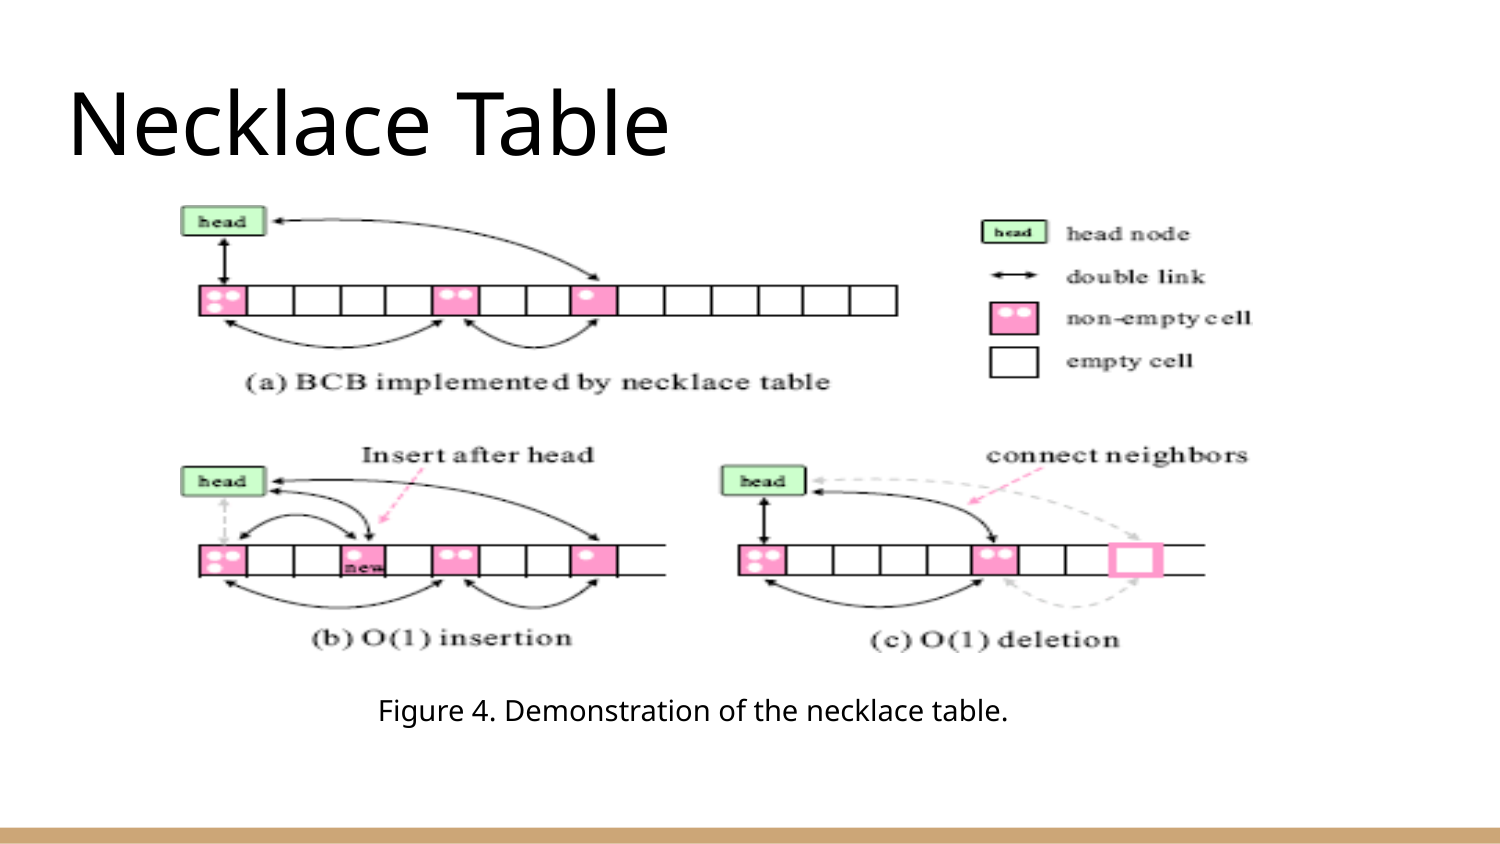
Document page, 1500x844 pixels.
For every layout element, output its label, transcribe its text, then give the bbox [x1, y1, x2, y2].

title Necklace Table [51, 51, 1449, 189]
picture [180, 205, 1253, 653]
text_box Figure 4. Demonstration of the necklace table. [363, 676, 1088, 738]
